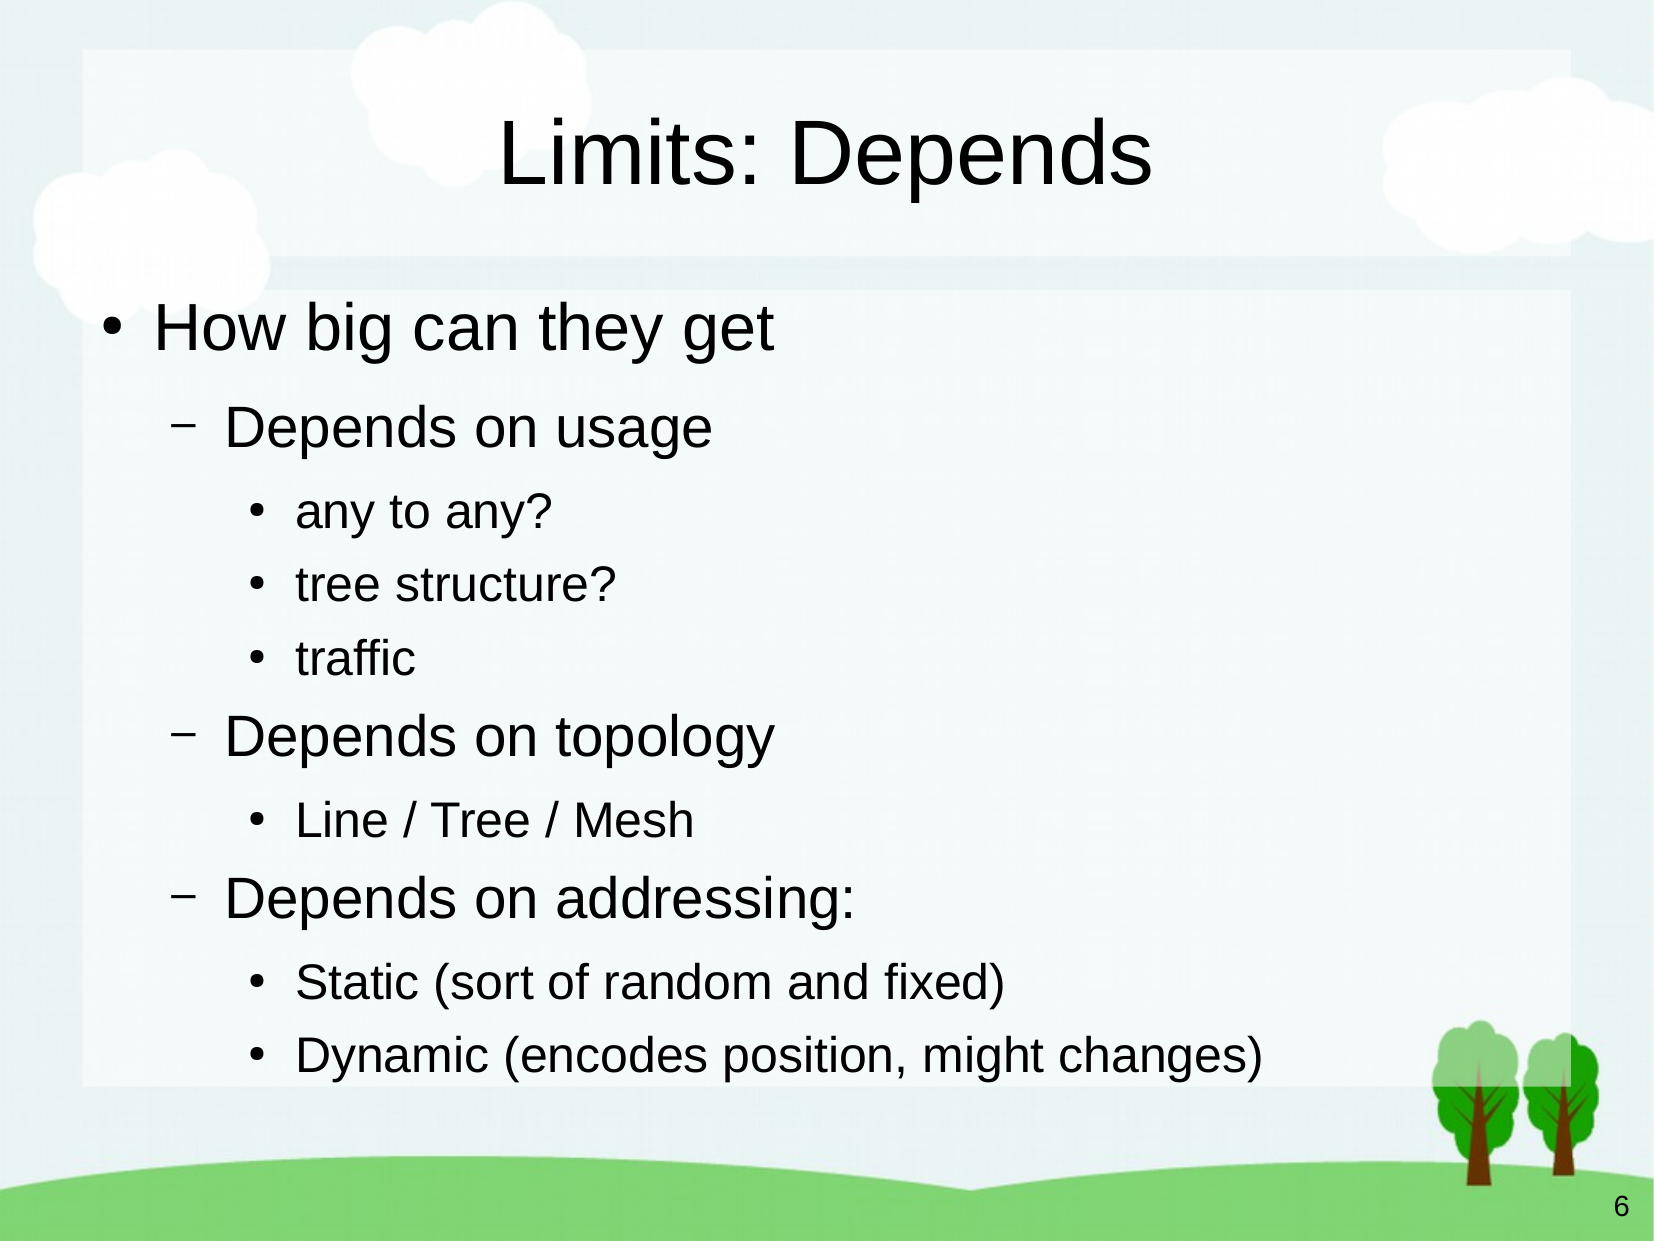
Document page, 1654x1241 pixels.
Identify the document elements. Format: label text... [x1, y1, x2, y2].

picture [0, 0, 1654, 1241]
title Limits: Depends [82, 49, 1571, 257]
list How big can they get Depends on usage any to any? tree structure? traffic Depends on topology Line / Tree / Mesh Depends on addressing: Static (sort of random and fixed) Dynamic (encodes position, might changes) [82, 290, 1571, 1087]
